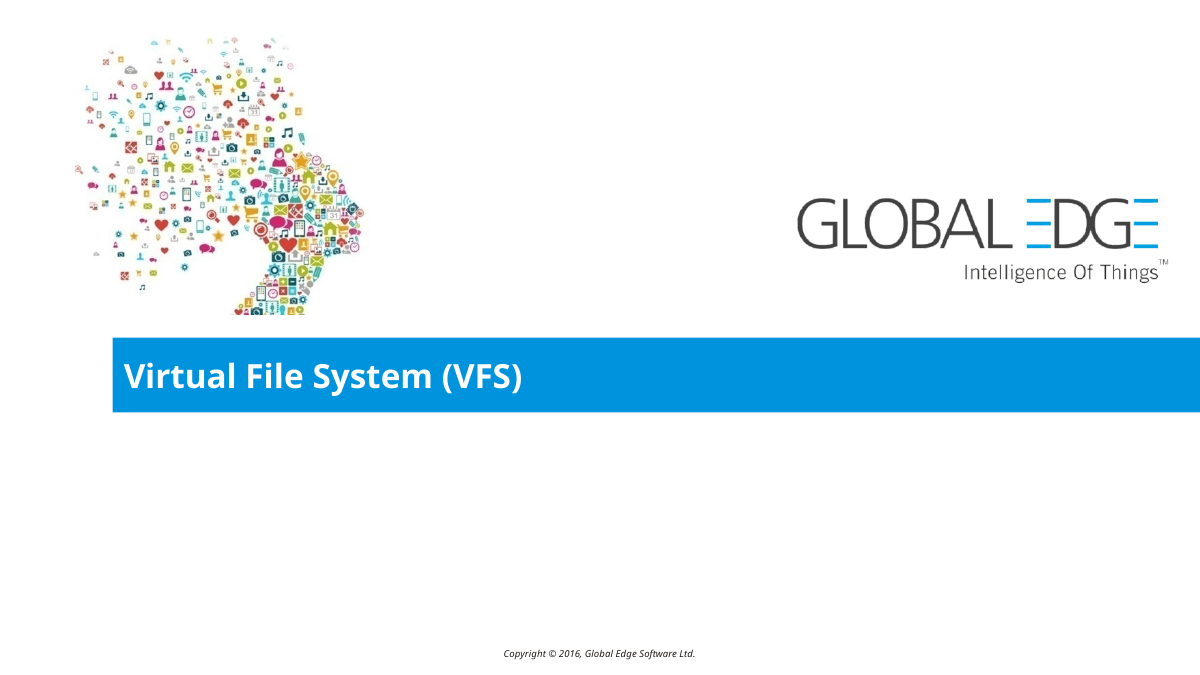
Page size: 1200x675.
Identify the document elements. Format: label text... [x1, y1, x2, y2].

title Virtual File System (VFS) [112, 337, 1200, 413]
picture [787, 187, 1178, 293]
picture [75, 0, 377, 315]
